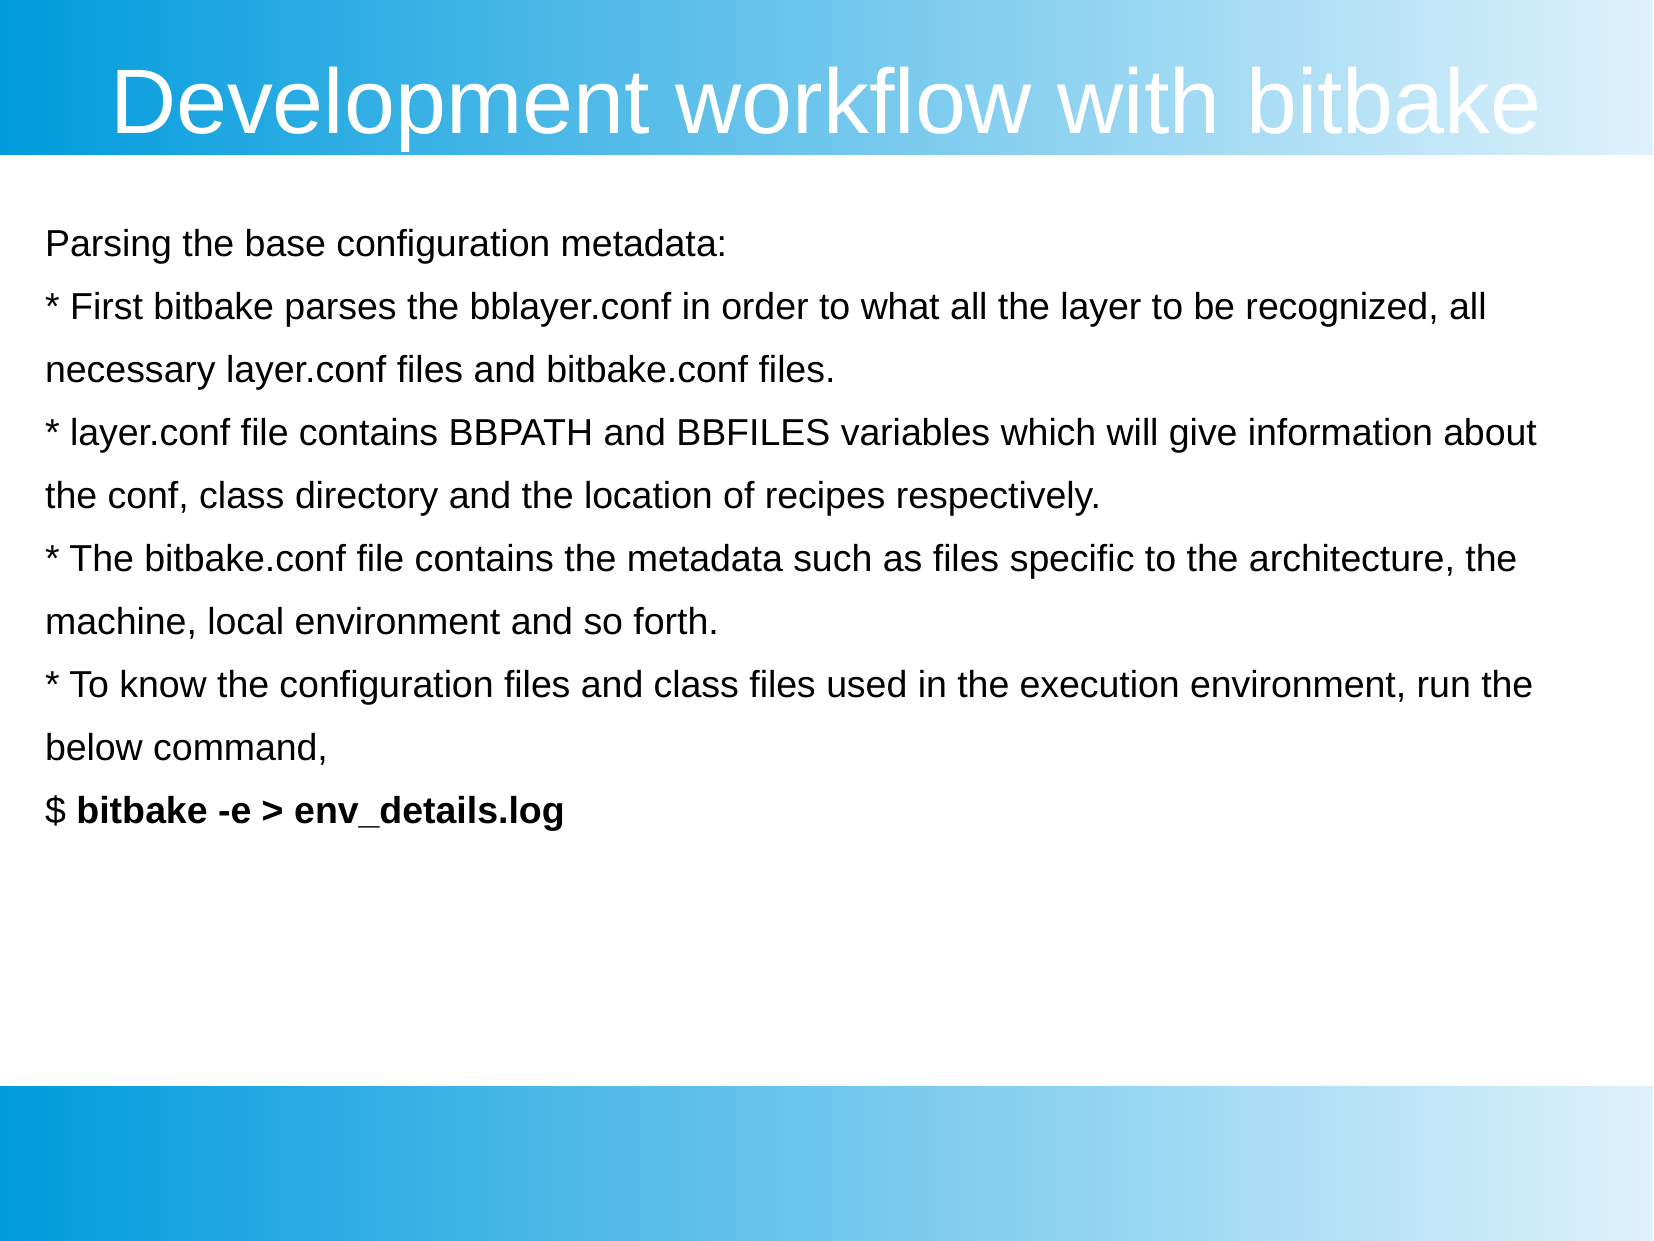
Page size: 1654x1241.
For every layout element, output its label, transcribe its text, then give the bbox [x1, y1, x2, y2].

title Development workflow with bitbake [82, 49, 1571, 155]
text_box Parsing the base configuration metadata: * First bitbake parses the bblayer.conf in order to what all the layer to be recognized, all necessary layer.conf files and bitbake.conf files. * layer.conf file contains BBPATH and BBFILES variables which will give information about the conf, class directory and the location of recipes respectively. * The bitbake.conf file contains the metadata such as files specific to the architecture, the machine, local environment and so forth. * To know the configuration files and class files used in the execution environment, run the below command, $ bitbake -e > env_details.log [30, 194, 1553, 839]
